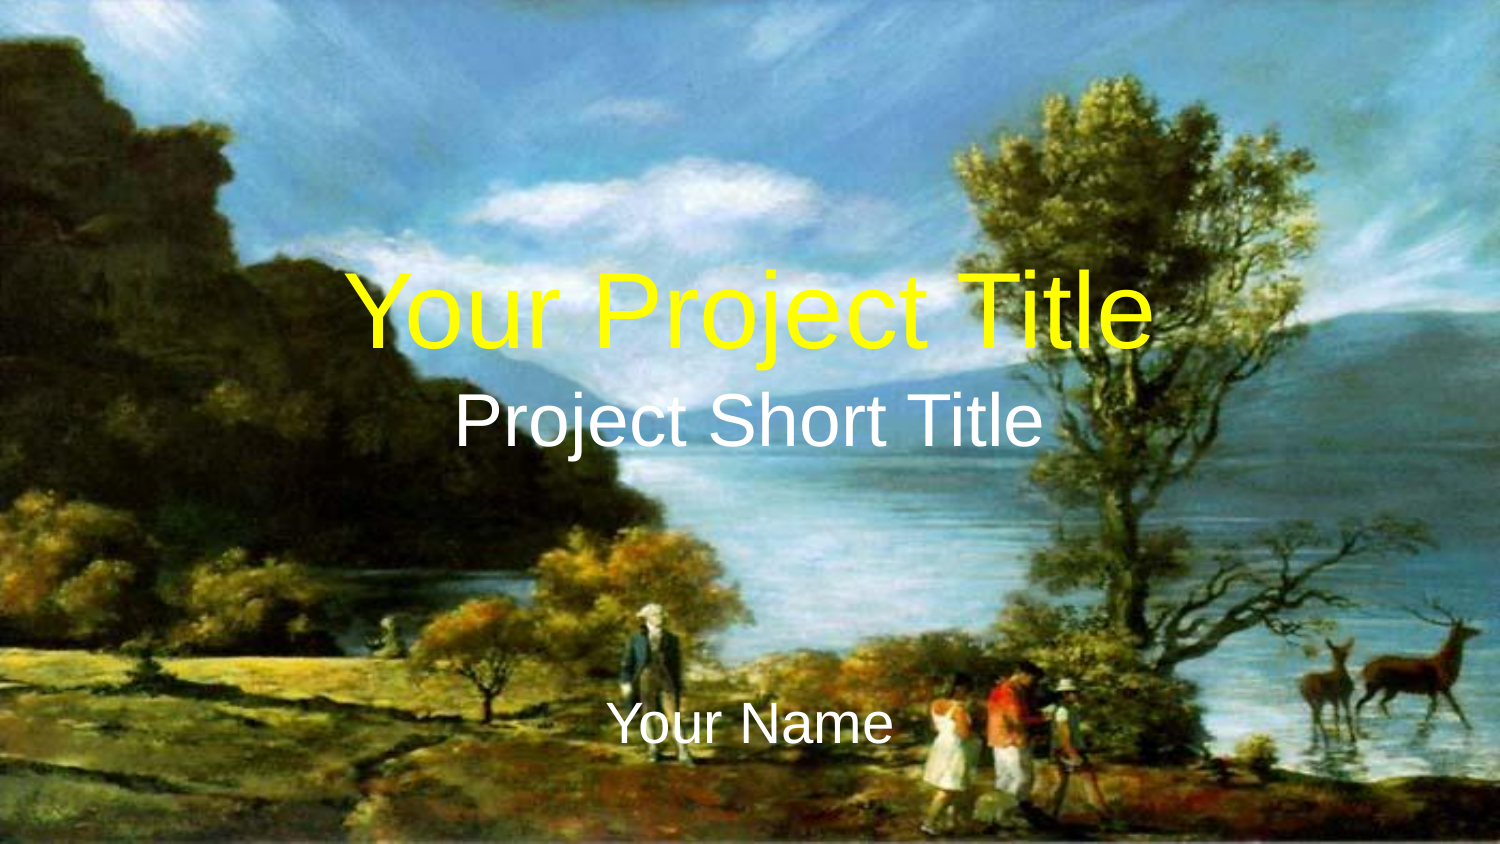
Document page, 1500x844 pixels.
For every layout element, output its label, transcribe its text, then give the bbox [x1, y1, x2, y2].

subtitle Your Name [51, 669, 1449, 800]
title Your Project Title [51, 48, 1449, 356]
picture [0, 0, 1500, 844]
subtitle Project Short Title [51, 356, 1449, 487]
